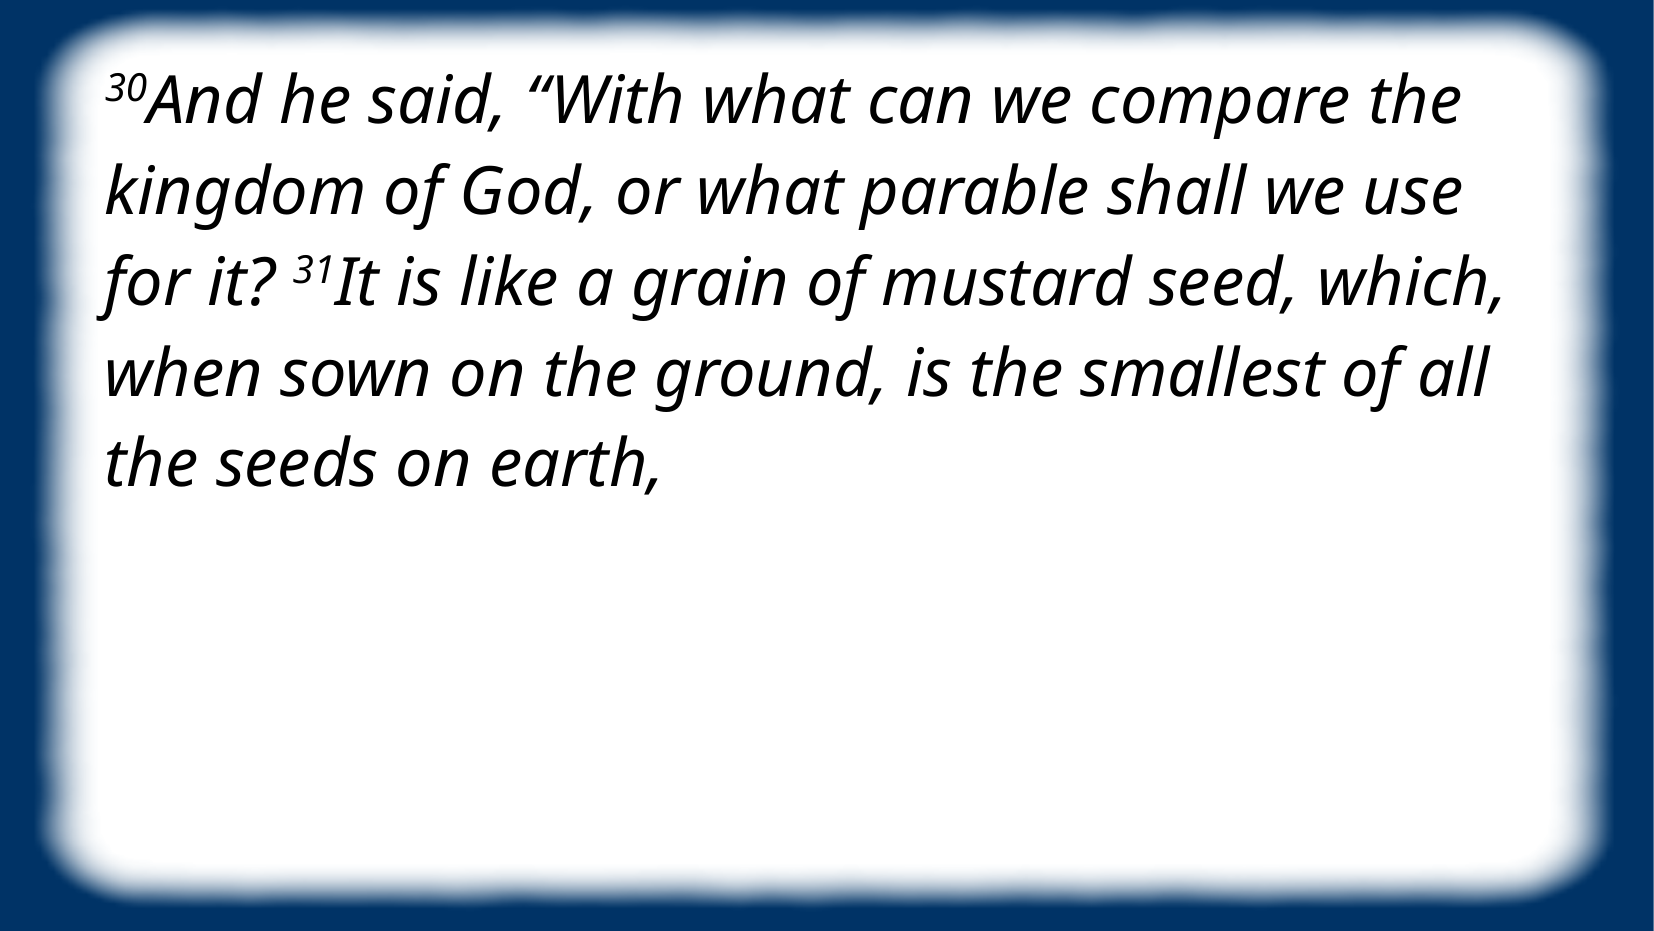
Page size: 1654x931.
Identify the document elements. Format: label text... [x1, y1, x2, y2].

picture [0, 0, 1654, 931]
text_box 30And he said, “With what can we compare the kingdom of God, or what parable shall we use for it? 31It is like a grain of mustard seed, which, when sown on the ground, is the smallest of all the seeds on earth, [90, 45, 1546, 504]
